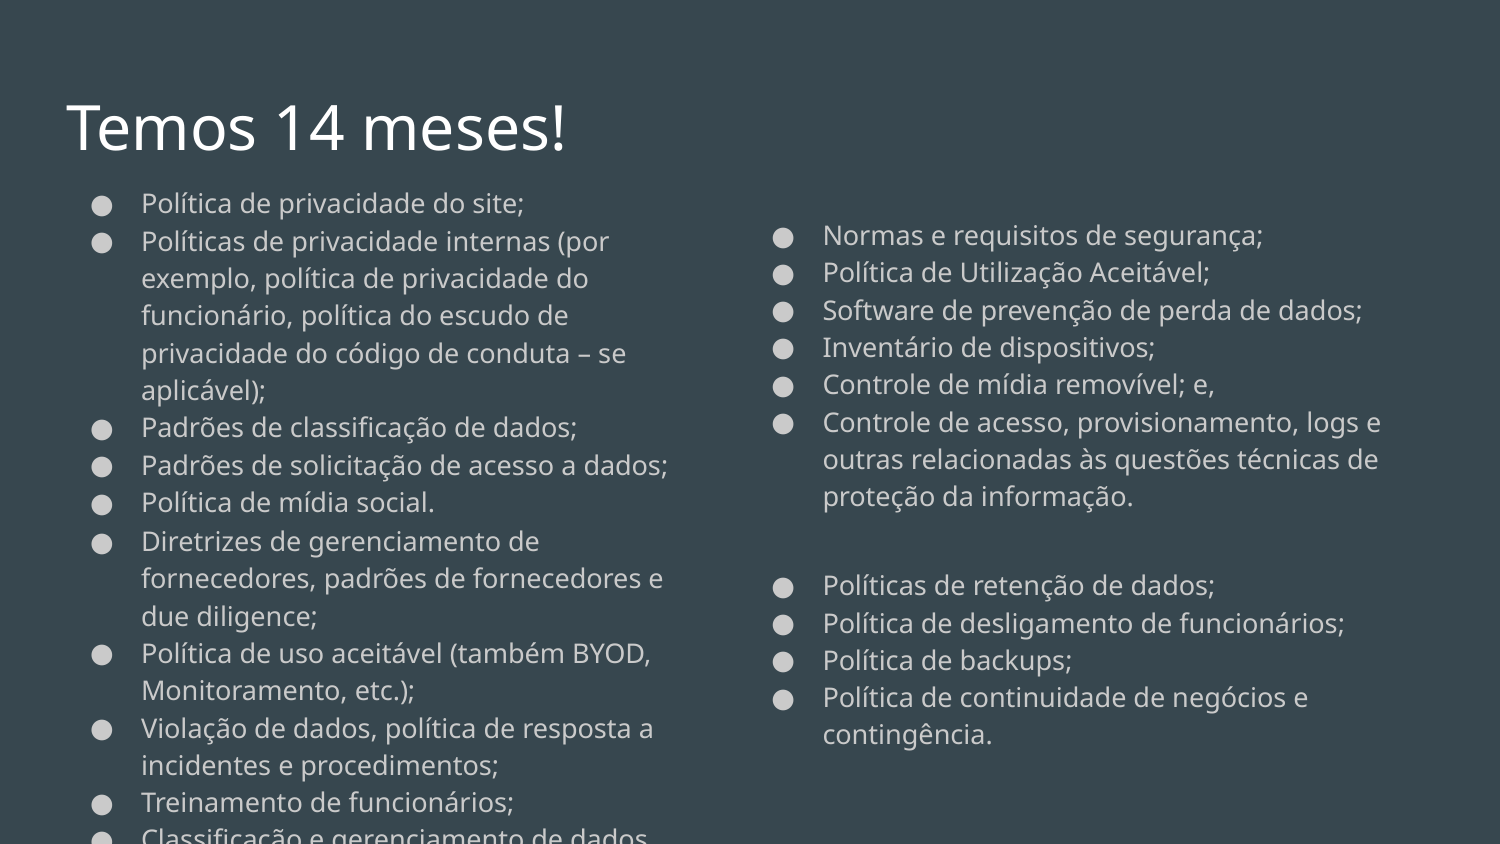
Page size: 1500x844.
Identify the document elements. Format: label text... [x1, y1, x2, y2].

title Temos 14 meses! [51, 72, 1449, 167]
list Diretrizes de gerenciamento de fornecedores, padrões de fornecedores e due diligence; Política de uso aceitável (também BYOD, Monitoramento, etc.); Violação de dados, política de resposta a incidentes e procedimentos; Treinamento de funcionários; Classificação e gerenciamento de dados. [51, 504, 733, 844]
list Políticas de retenção de dados; Política de desligamento de funcionários; Política de backups; Política de continuidade de negócios e contingência. [732, 548, 1463, 768]
list Política de privacidade do site; Políticas de privacidade internas (por exemplo, política de privacidade do funcionário, política do escudo de privacidade do código de conduta – se aplicável); Padrões de classificação de dados; Padrões de solicitação de acesso a dados; Política de mídia social. [51, 166, 733, 443]
list Normas e requisitos de segurança; Política de Utilização Aceitável; Software de prevenção de perda de dados; Inventário de dispositivos; Controle de mídia removível; e, Controle de acesso, provisionamento, logs e outras relacionadas às questões técnicas de proteção da informação. [732, 198, 1463, 548]
